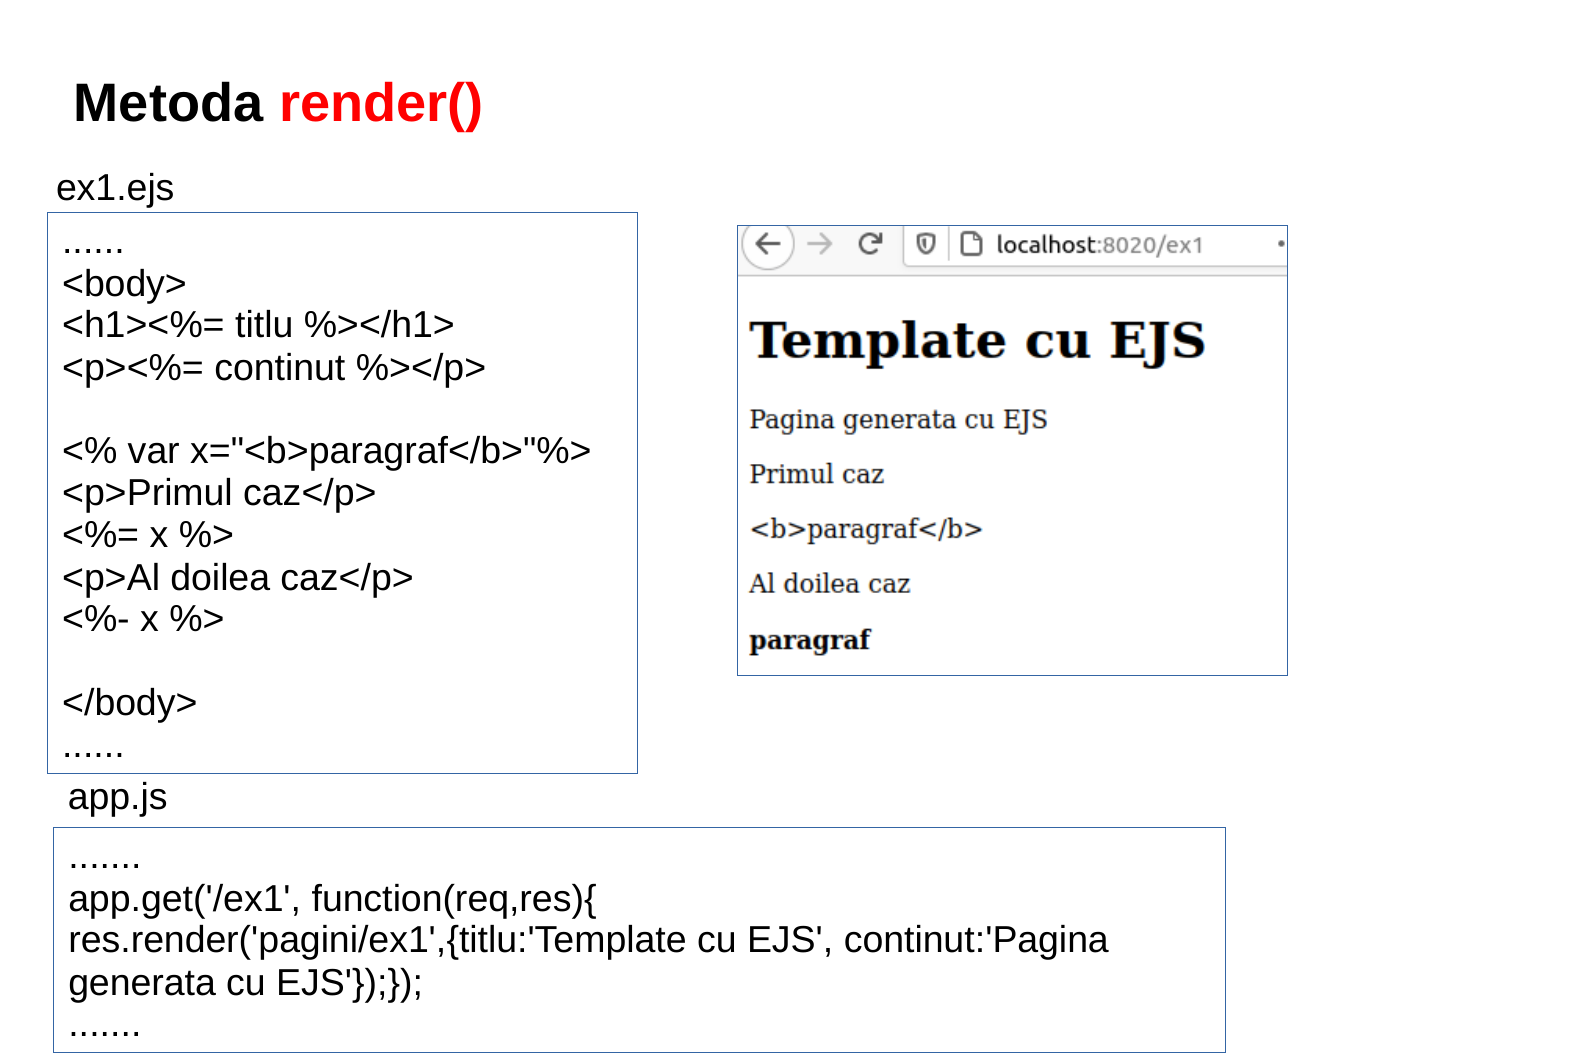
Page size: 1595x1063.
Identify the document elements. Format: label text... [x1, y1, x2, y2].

text_box ex1.ejs [41, 159, 1486, 658]
text_box ...... <body> <h1><%= titlu %></h1> <p><%= continut %></p> <% var x="<b>paragraf</b>"%> <p>Primul caz</p> <%= x %> <p>Al doilea caz</p> <%- x %> </body> ...... [47, 212, 638, 774]
text_box ....... app.get('/ex1', function(req,res){ res.render('pagini/ex1',{titlu:'Template cu EJS', continut:'Pagina generata cu EJS'});}); ....... [53, 827, 1226, 1053]
text_box Metoda render() [59, 64, 499, 141]
text_box app.js [53, 767, 183, 825]
picture [737, 225, 1288, 676]
